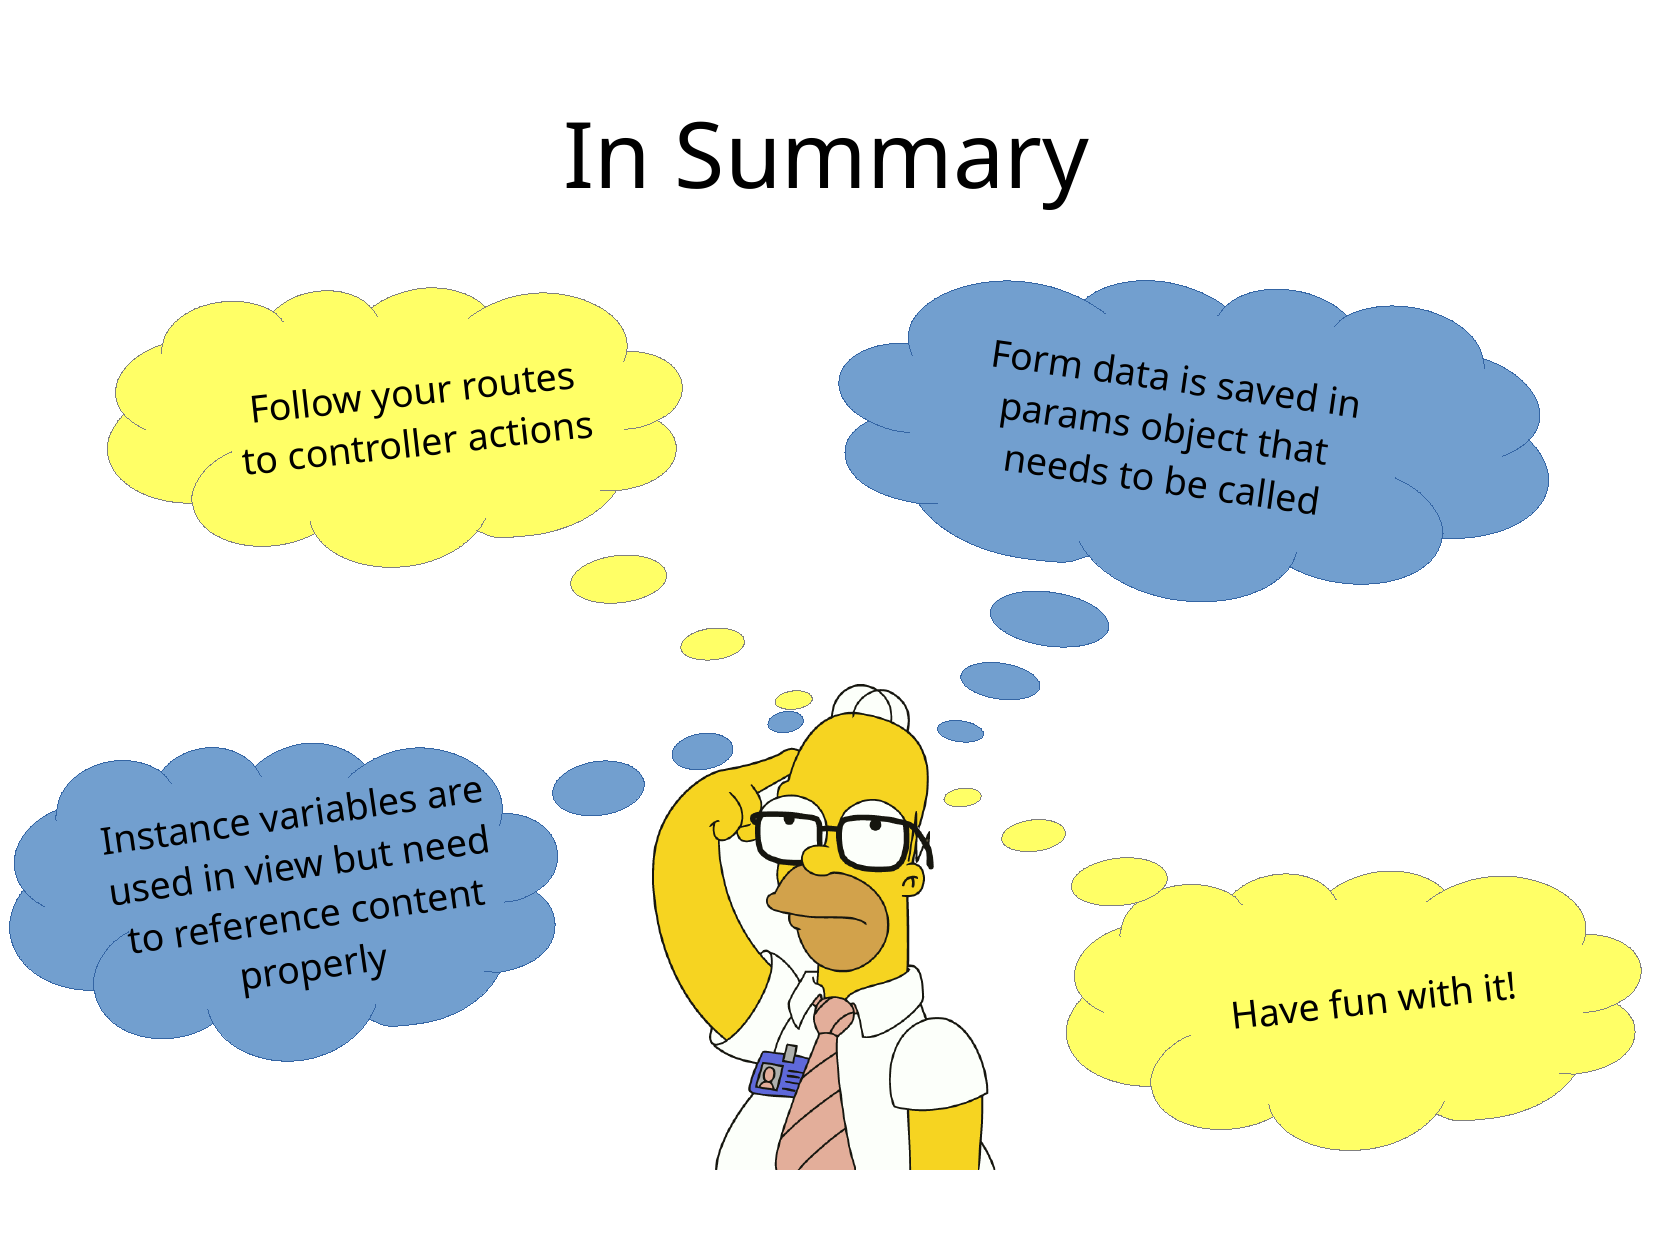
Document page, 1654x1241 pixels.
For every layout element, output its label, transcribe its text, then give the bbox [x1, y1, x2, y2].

picture [460, 684, 1187, 1170]
text_box Form data is saved in params object that needs to be called [838, 280, 1549, 602]
title In Summary [82, 49, 1571, 257]
text_box Have fun with it! [1001, 819, 1066, 852]
text_box Follow your routes to controller actions [107, 287, 683, 568]
text_box Follow your routes to controller actions [570, 555, 667, 604]
text_box Have fun with it! [943, 788, 982, 807]
text_box Instance variables are used in view but need to reference content properly [552, 760, 645, 816]
text_box Form data is saved in params object that needs to be called [960, 662, 1040, 700]
text_box Have fun with it! [1066, 857, 1642, 1151]
text_box Follow your routes to controller actions [680, 628, 745, 661]
text_box Instance variables are used in view but need to reference content properly [672, 733, 733, 770]
text_box Instance variables are used in view but need to reference content properly [9, 743, 558, 1062]
text_box Form data is saved in params object that needs to be called [990, 591, 1109, 648]
